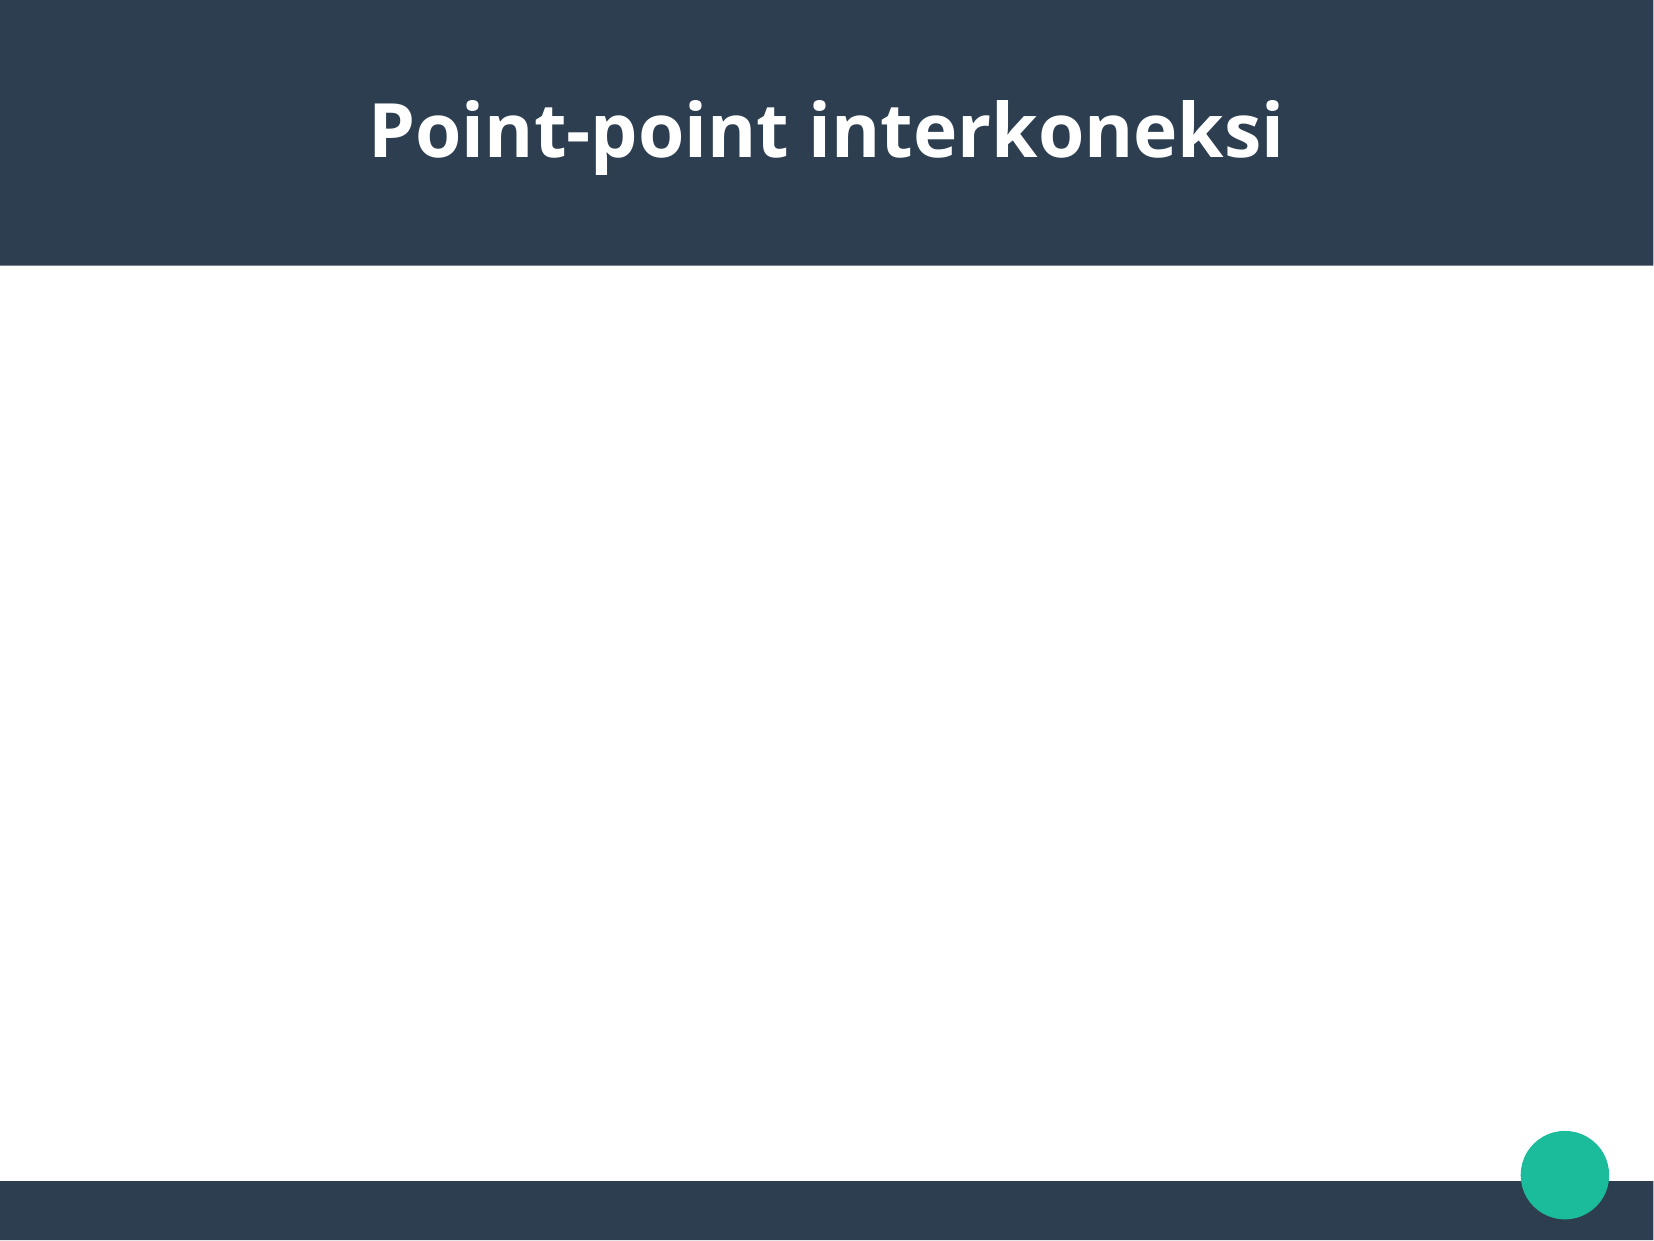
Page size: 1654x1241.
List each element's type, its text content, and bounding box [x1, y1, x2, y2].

text_box Point-point interkoneksi [59, 49, 1595, 207]
